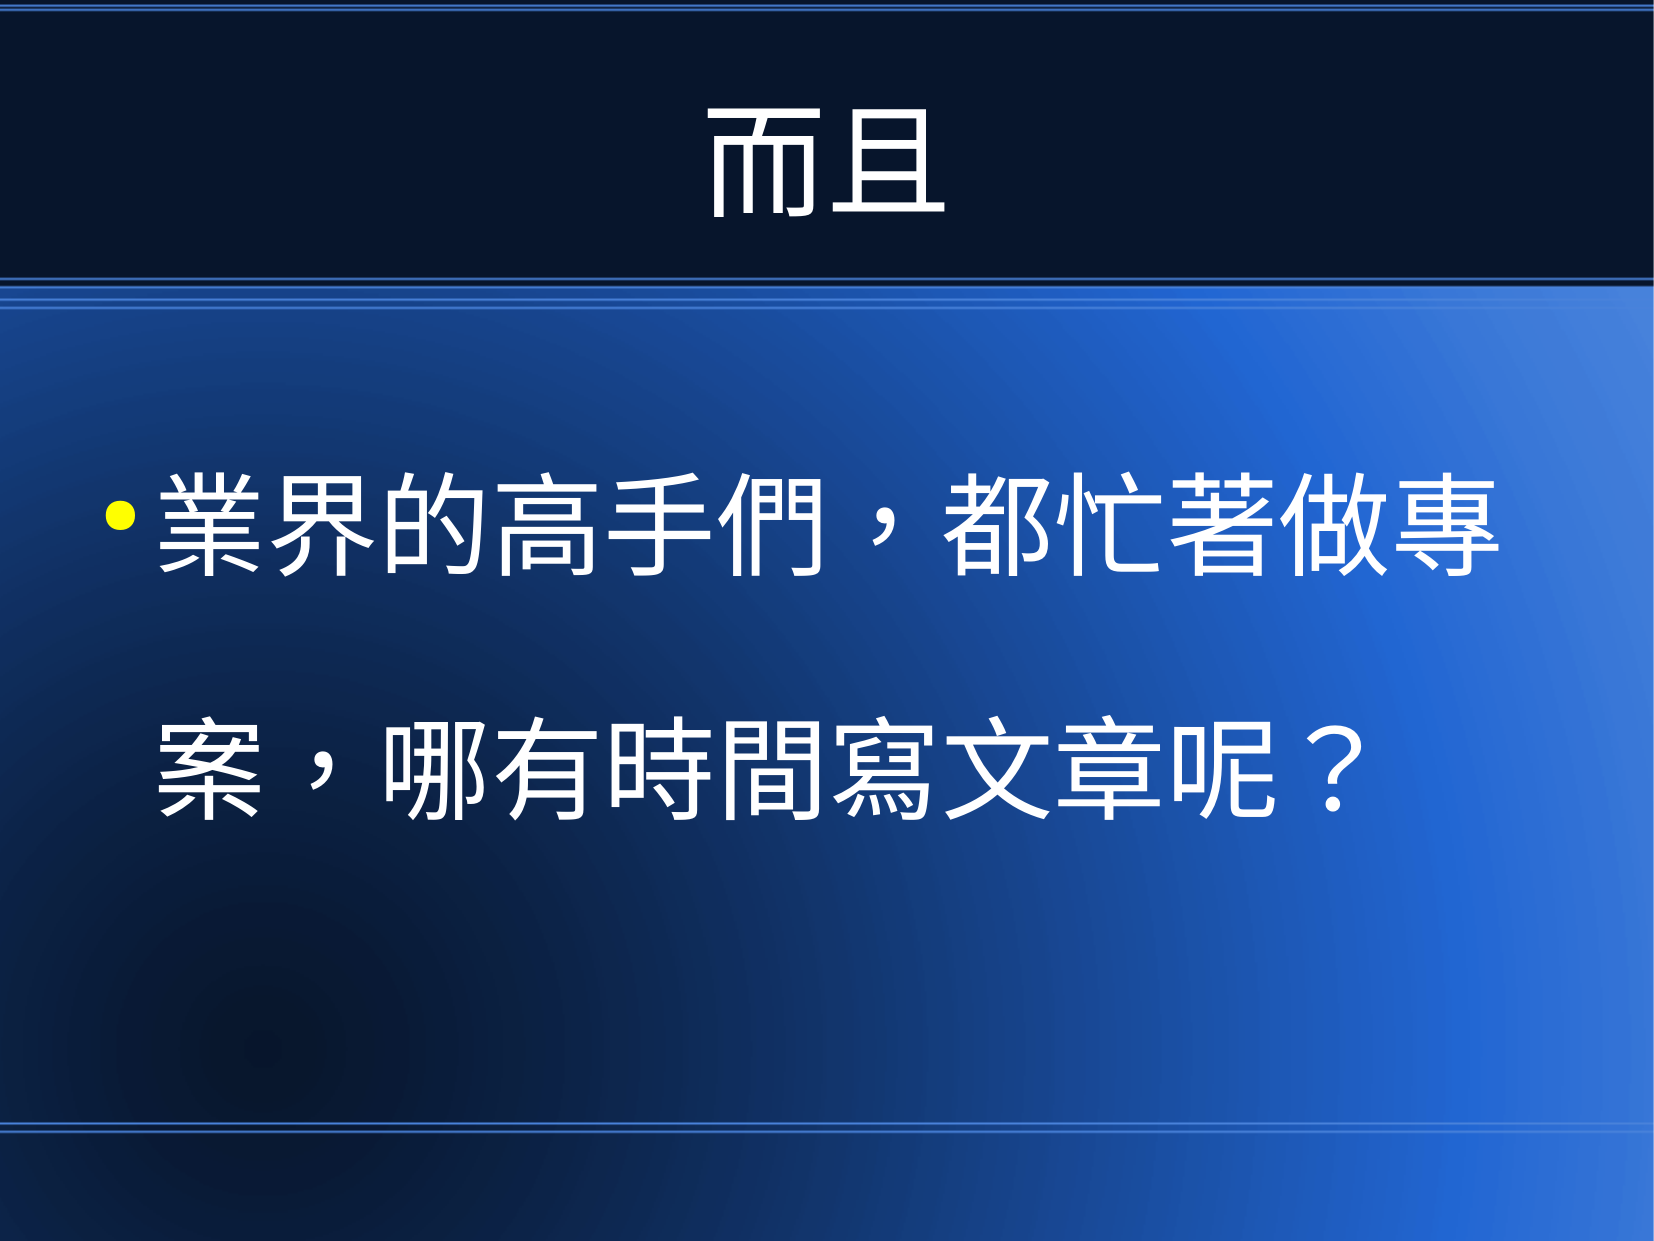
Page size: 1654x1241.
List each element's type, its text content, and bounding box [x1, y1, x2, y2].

title 而且 [82, 49, 1571, 257]
picture [0, 0, 1654, 1241]
list 業界的高手們，都忙著做專案，哪有時間寫文章呢？ [82, 355, 1571, 1241]
